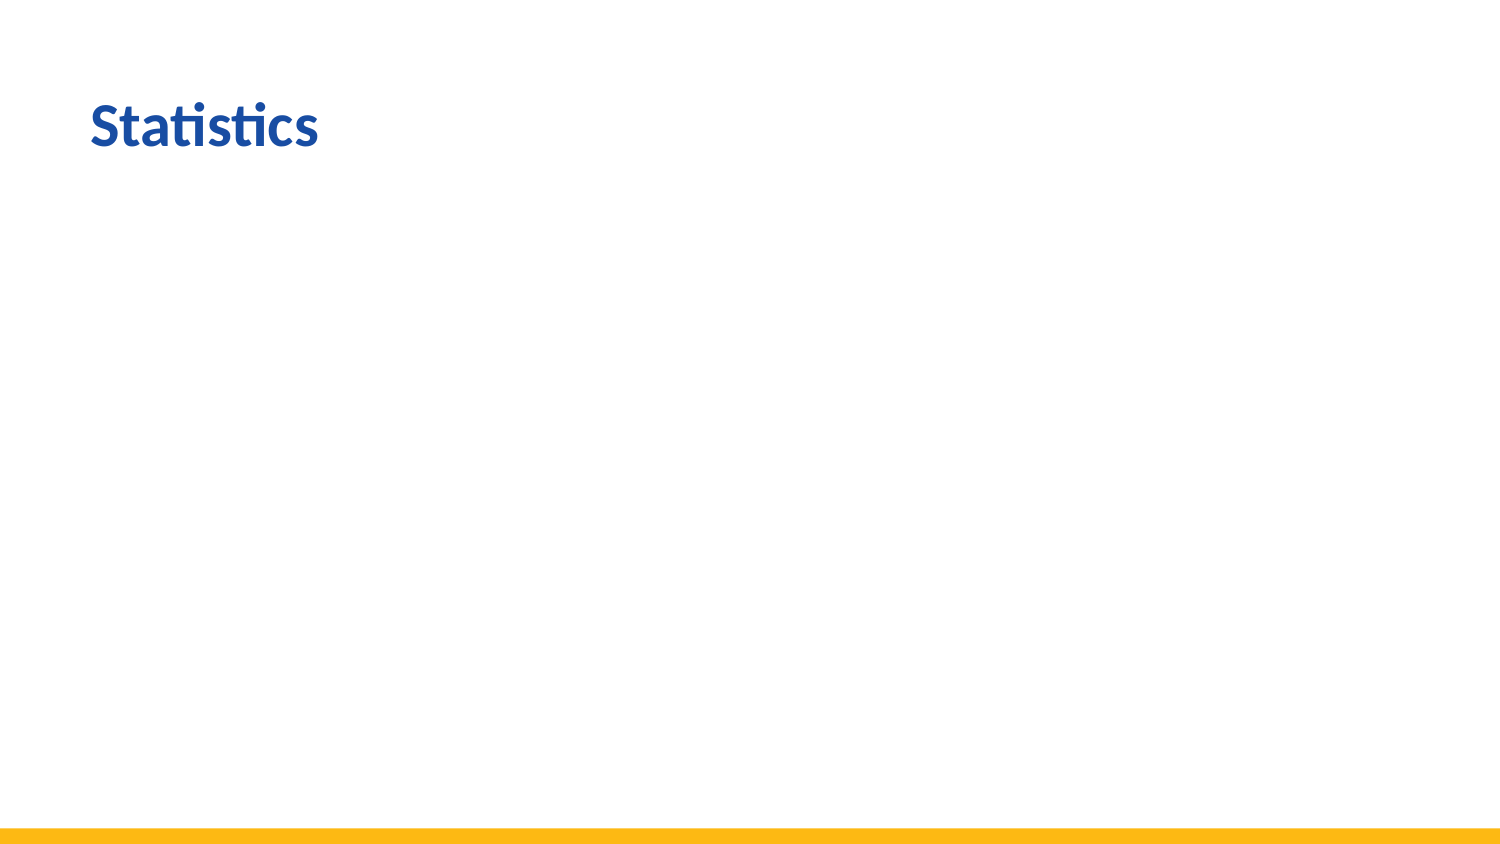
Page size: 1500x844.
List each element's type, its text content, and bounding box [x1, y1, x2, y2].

title Statistics [75, 0, 1425, 197]
